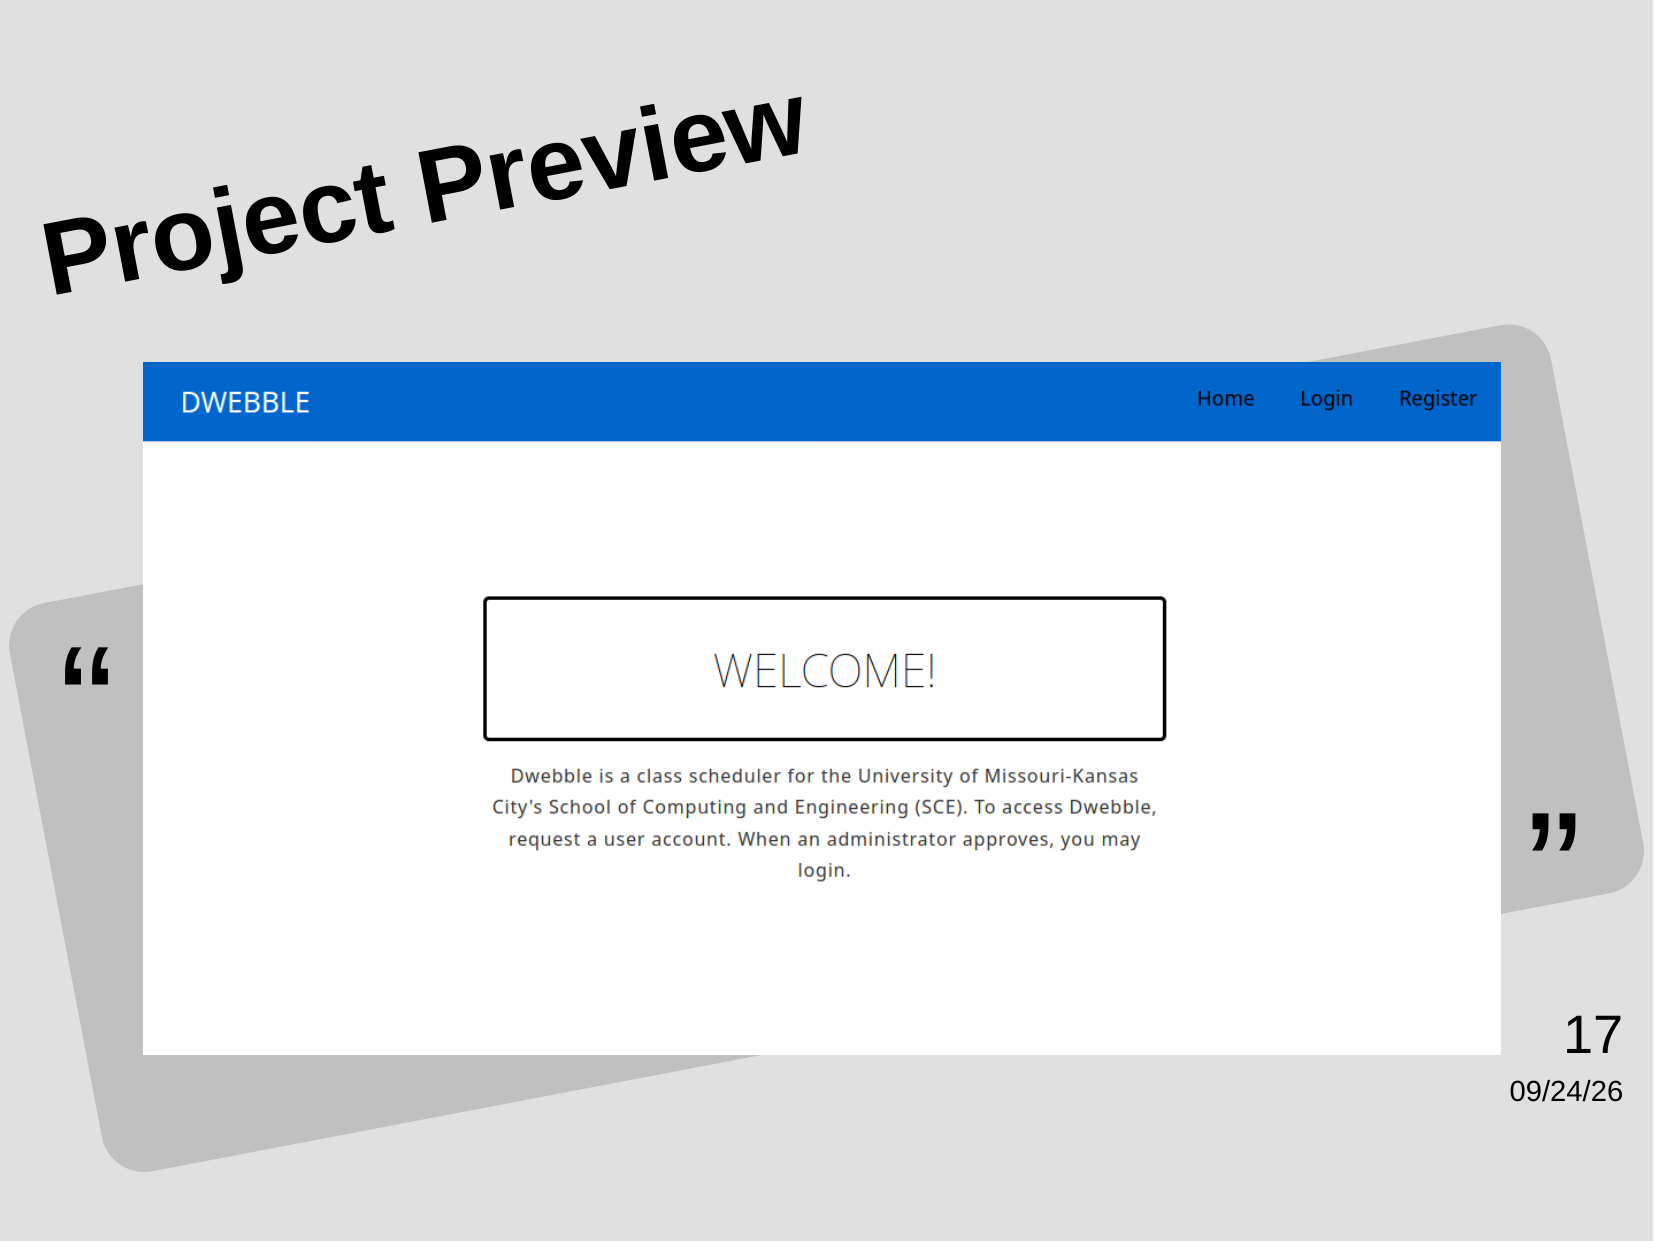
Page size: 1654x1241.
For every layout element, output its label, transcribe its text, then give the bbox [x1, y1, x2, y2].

title Project Preview [23, 0, 1524, 363]
picture [143, 362, 1501, 1055]
